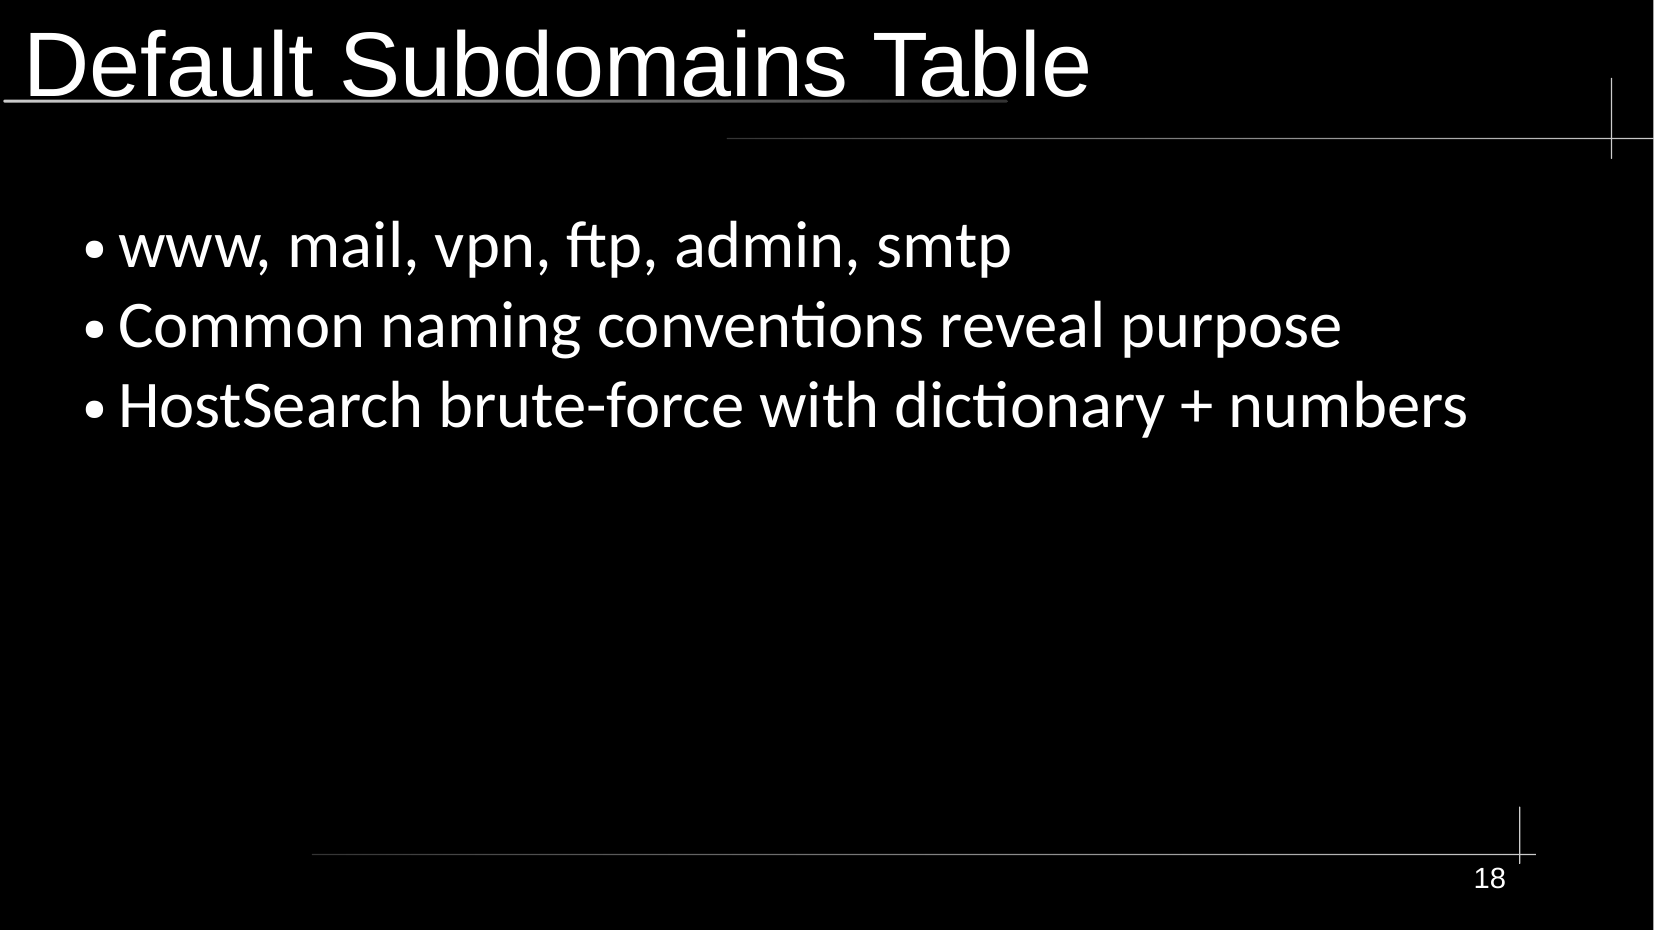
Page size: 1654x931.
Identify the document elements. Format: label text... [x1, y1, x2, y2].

list www, mail, vpn, ftp, admin, smtp Common naming conventions reveal purpose HostSearch brute-force with dictionary + numbers [82, 217, 1571, 758]
title Default Subdomains Table [23, 11, 1589, 119]
